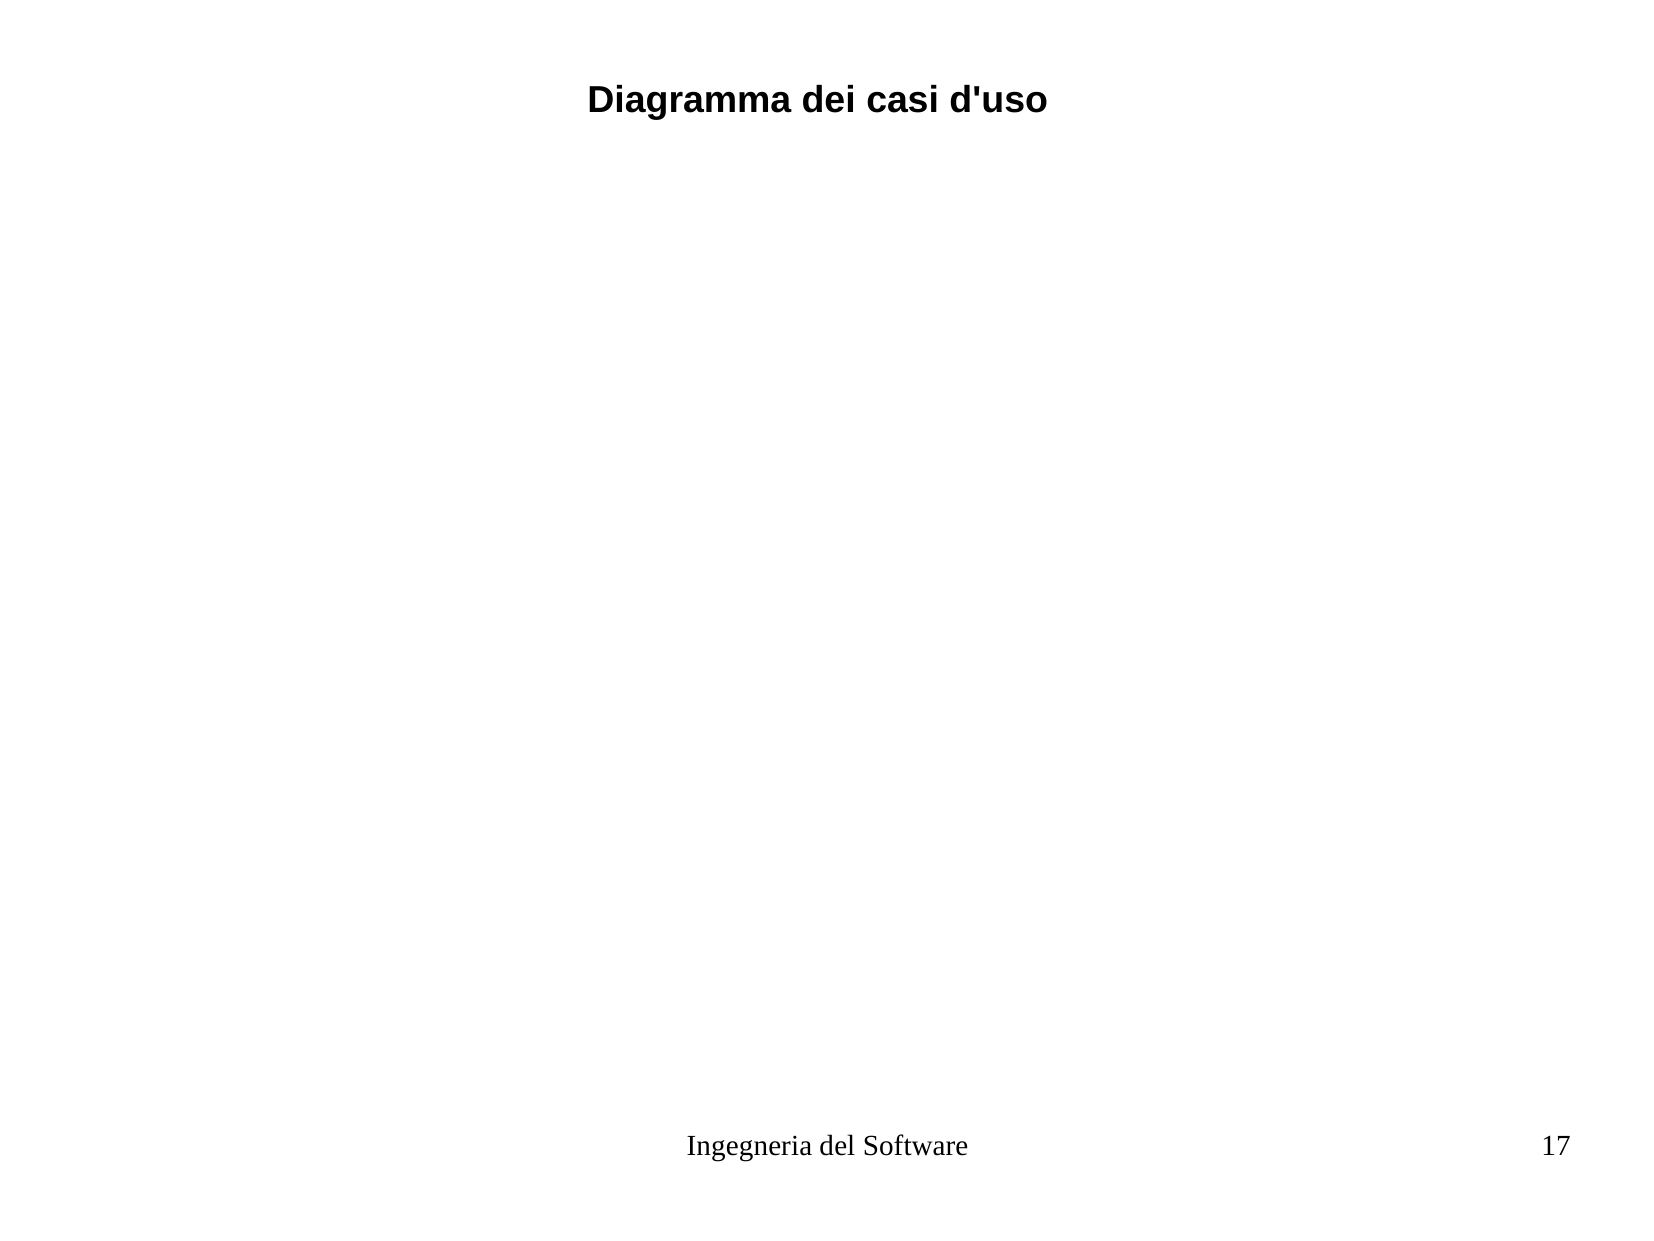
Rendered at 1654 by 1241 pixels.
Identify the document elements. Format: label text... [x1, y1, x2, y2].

text_box Diagramma dei casi d'uso [572, 70, 1064, 128]
